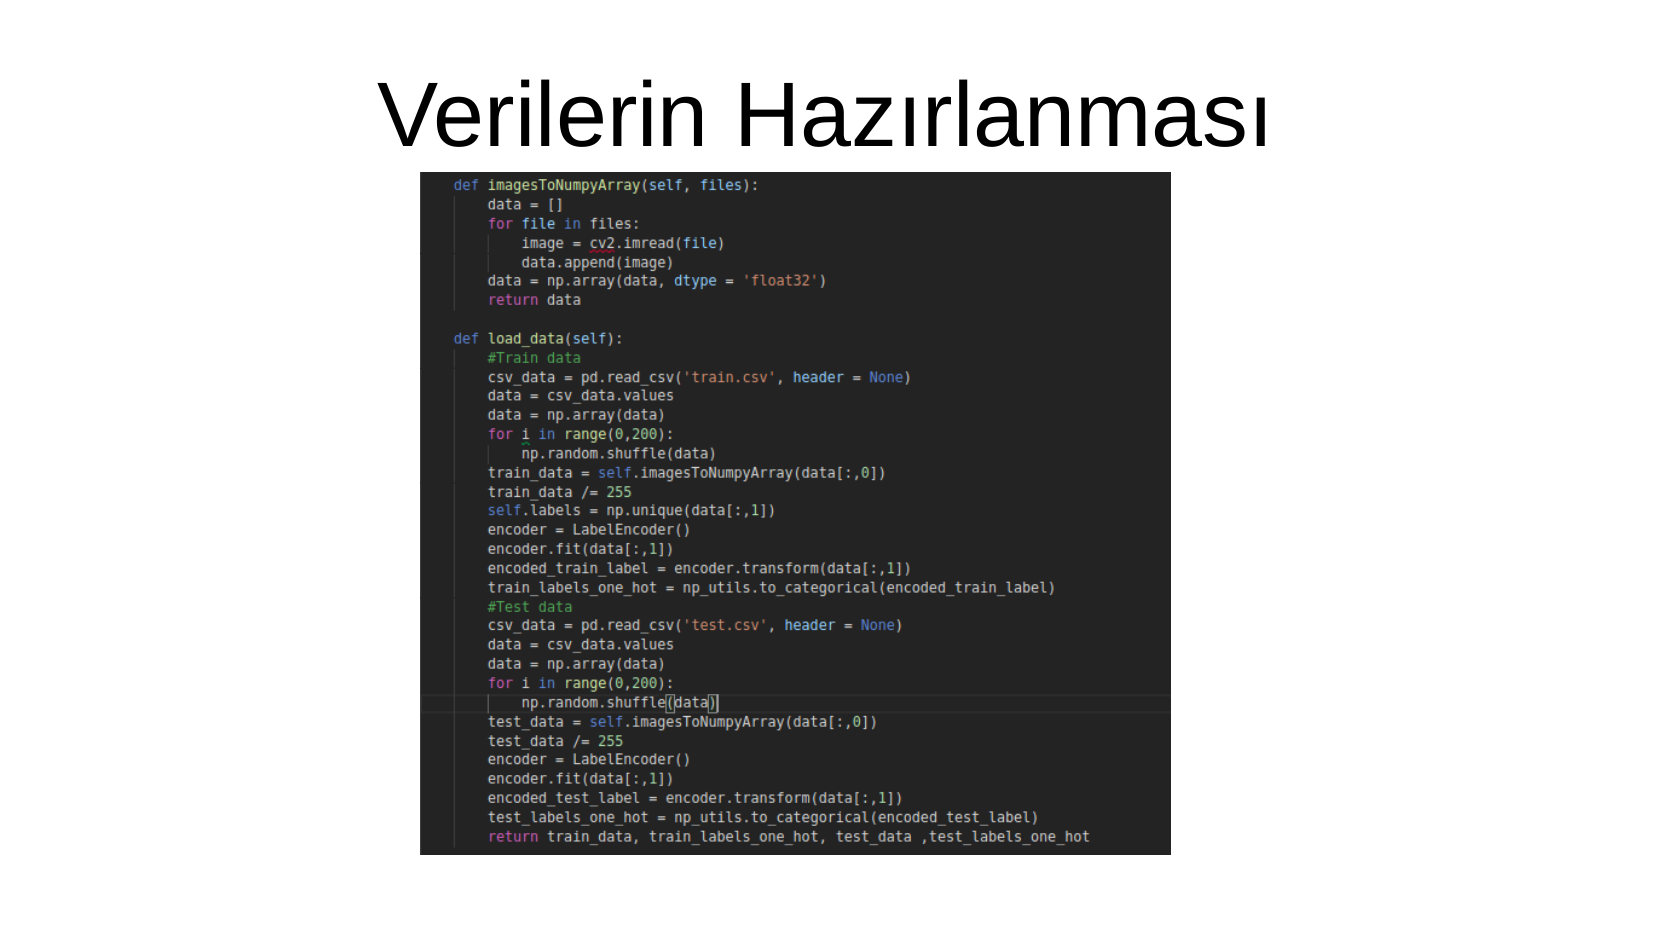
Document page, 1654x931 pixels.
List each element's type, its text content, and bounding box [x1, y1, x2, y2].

title Verilerin Hazırlanması [82, 37, 1571, 193]
picture [420, 172, 1171, 856]
